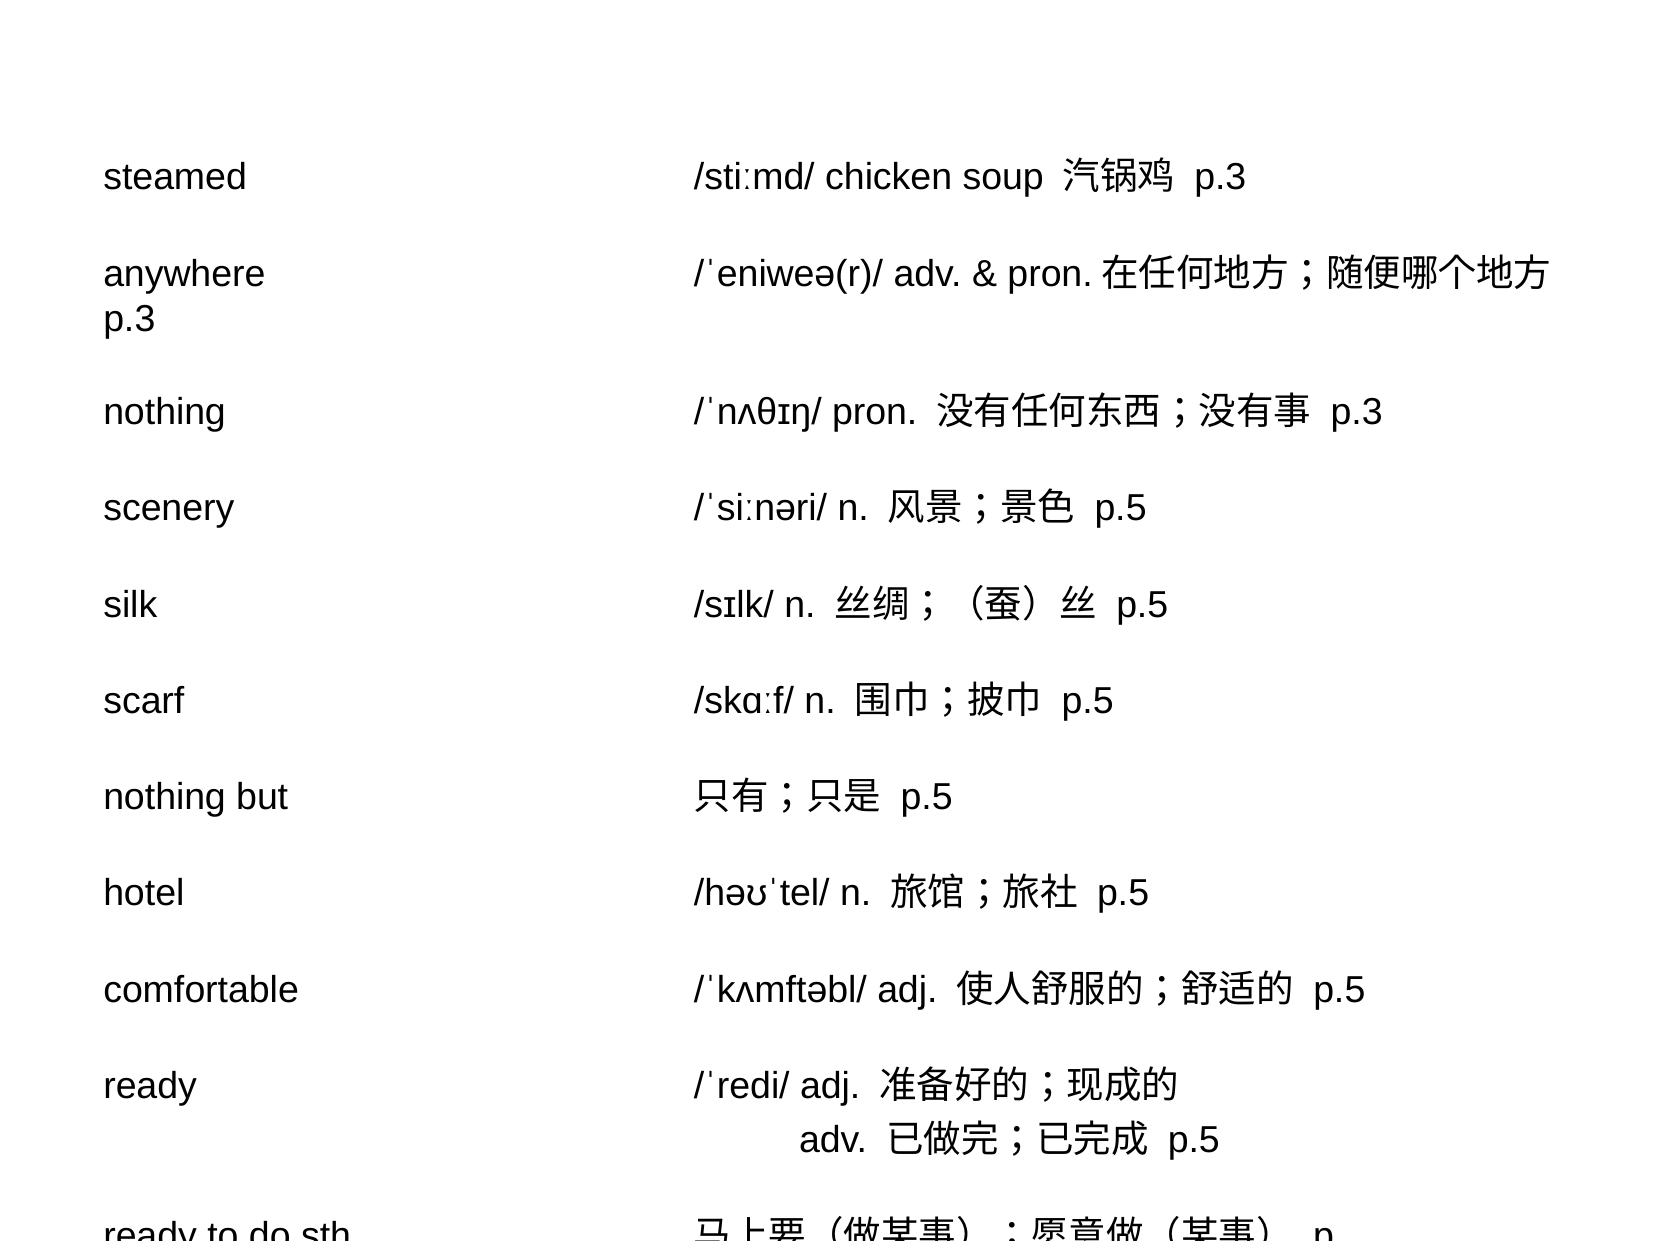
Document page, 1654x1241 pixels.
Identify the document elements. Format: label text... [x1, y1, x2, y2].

text_box steamed /stiːmd/ chicken soup 汽锅鸡 p.3 anywhere /ˈeniweə(r)/ adv. & pron.在任何地方；随便哪个地方 p.3 nothing /ˈnʌθɪŋ/ pron. 没有任何东西；没有事 p.3 scenery /ˈsiːnəri/ n. 风景；景色 p.5 silk /sɪlk/ n. 丝绸；（蚕）丝 p.5 scarf /skɑːf/ n. 围巾；披巾 p.5 nothing but 只有；只是 p.5 hotel /həʊˈtel/ n. 旅馆；旅社 p.5 comfortable /ˈkʌmftəbl/ adj. 使人舒服的；舒适的 p.5 ready /ˈredi/ adj. 准备好的；现成的 adv. 已做完；已完成 p.5 ready to do sth 马上要（做某事）；愿意做（某事） p [88, 139, 1625, 1152]
